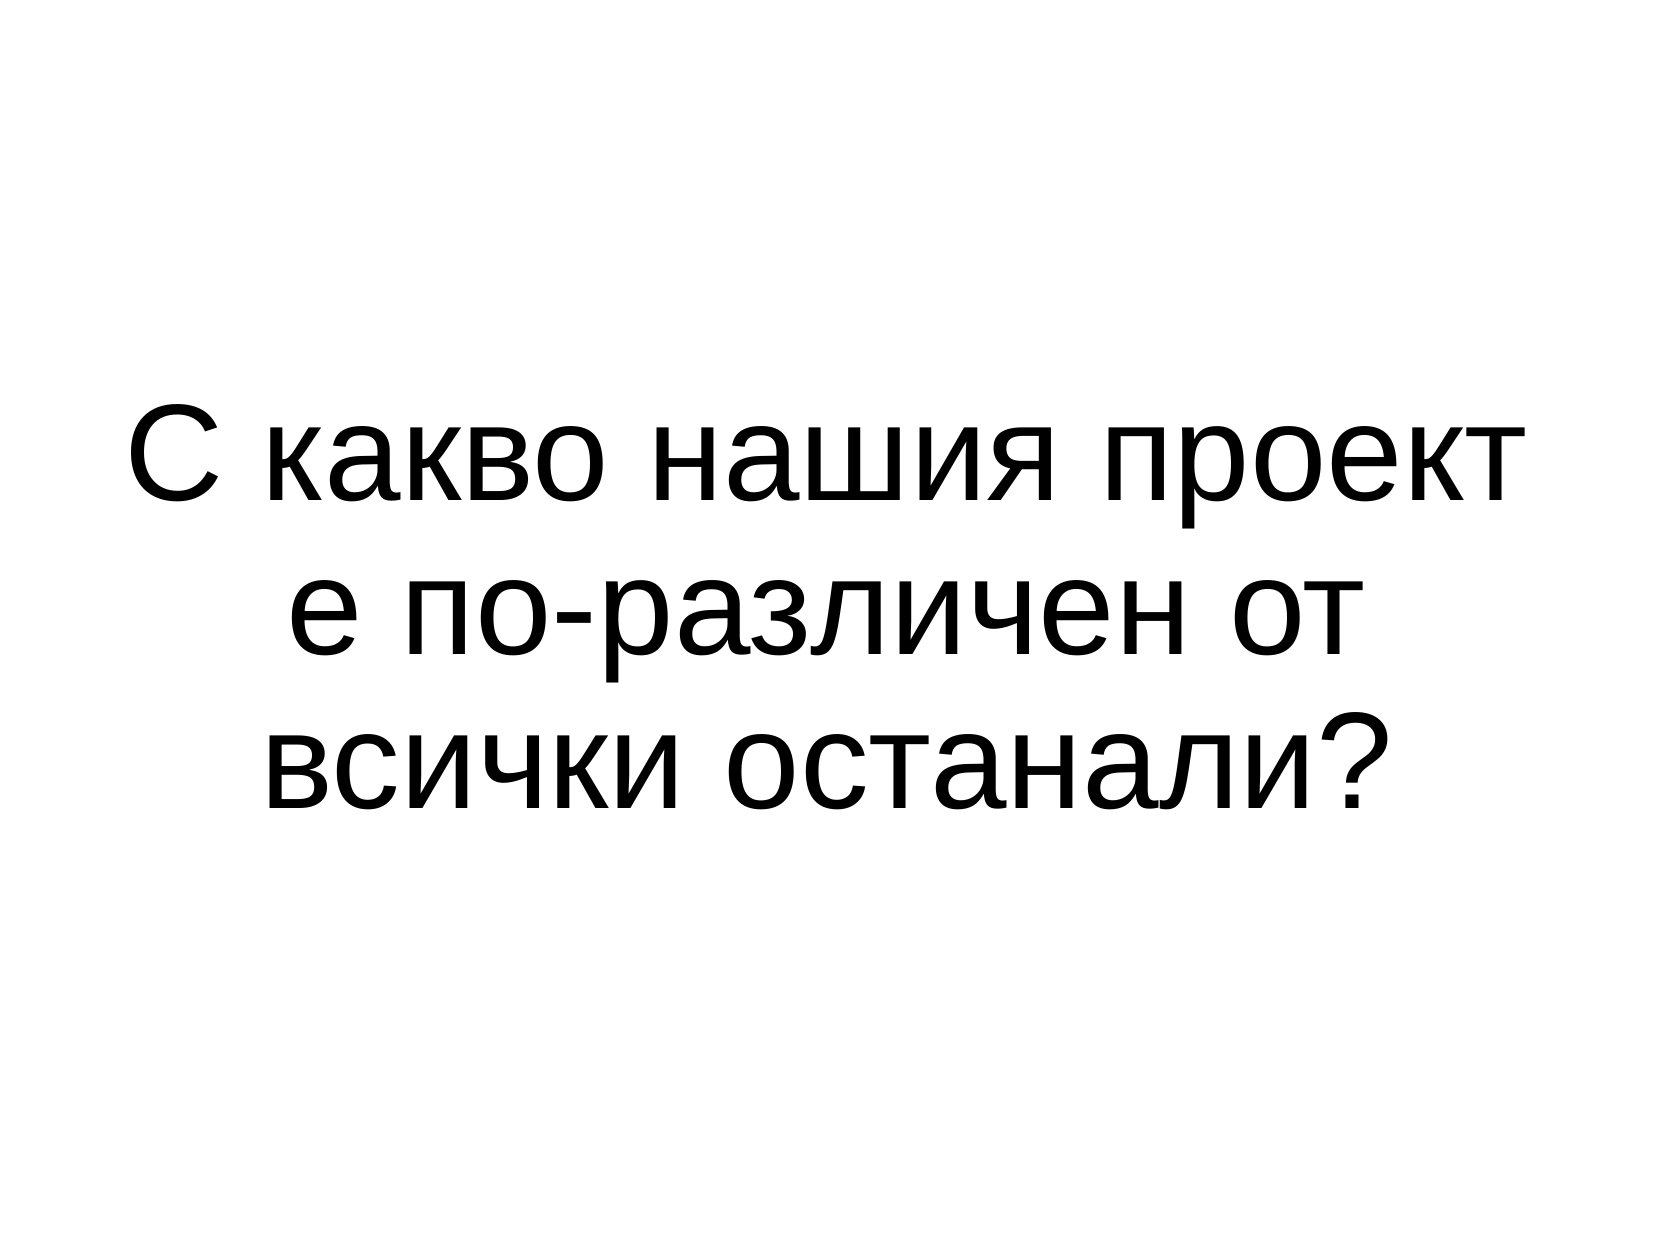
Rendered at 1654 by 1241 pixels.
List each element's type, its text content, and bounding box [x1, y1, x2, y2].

subtitle С какво нашия проект е по-различен от всички останали? [82, 126, 1571, 1087]
